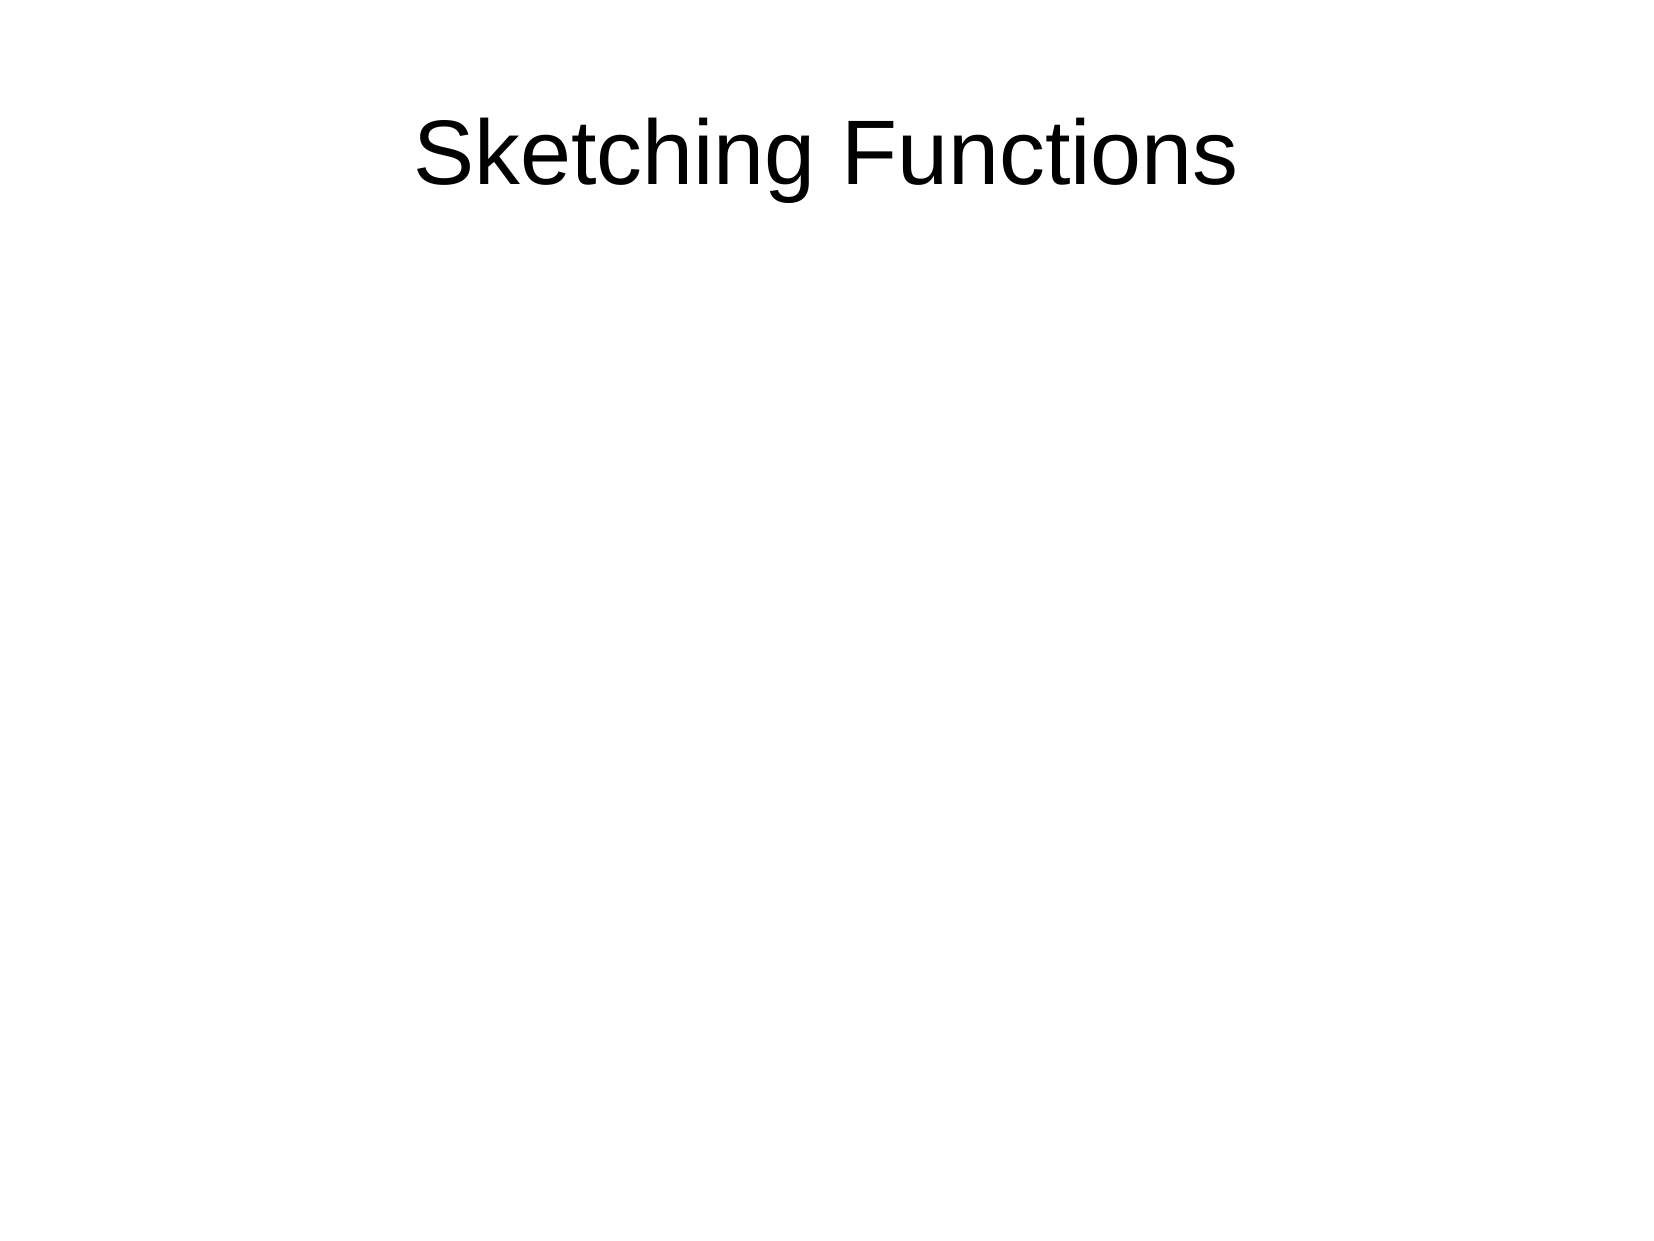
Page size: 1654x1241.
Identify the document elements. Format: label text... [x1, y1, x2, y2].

title Sketching Functions [82, 49, 1571, 257]
